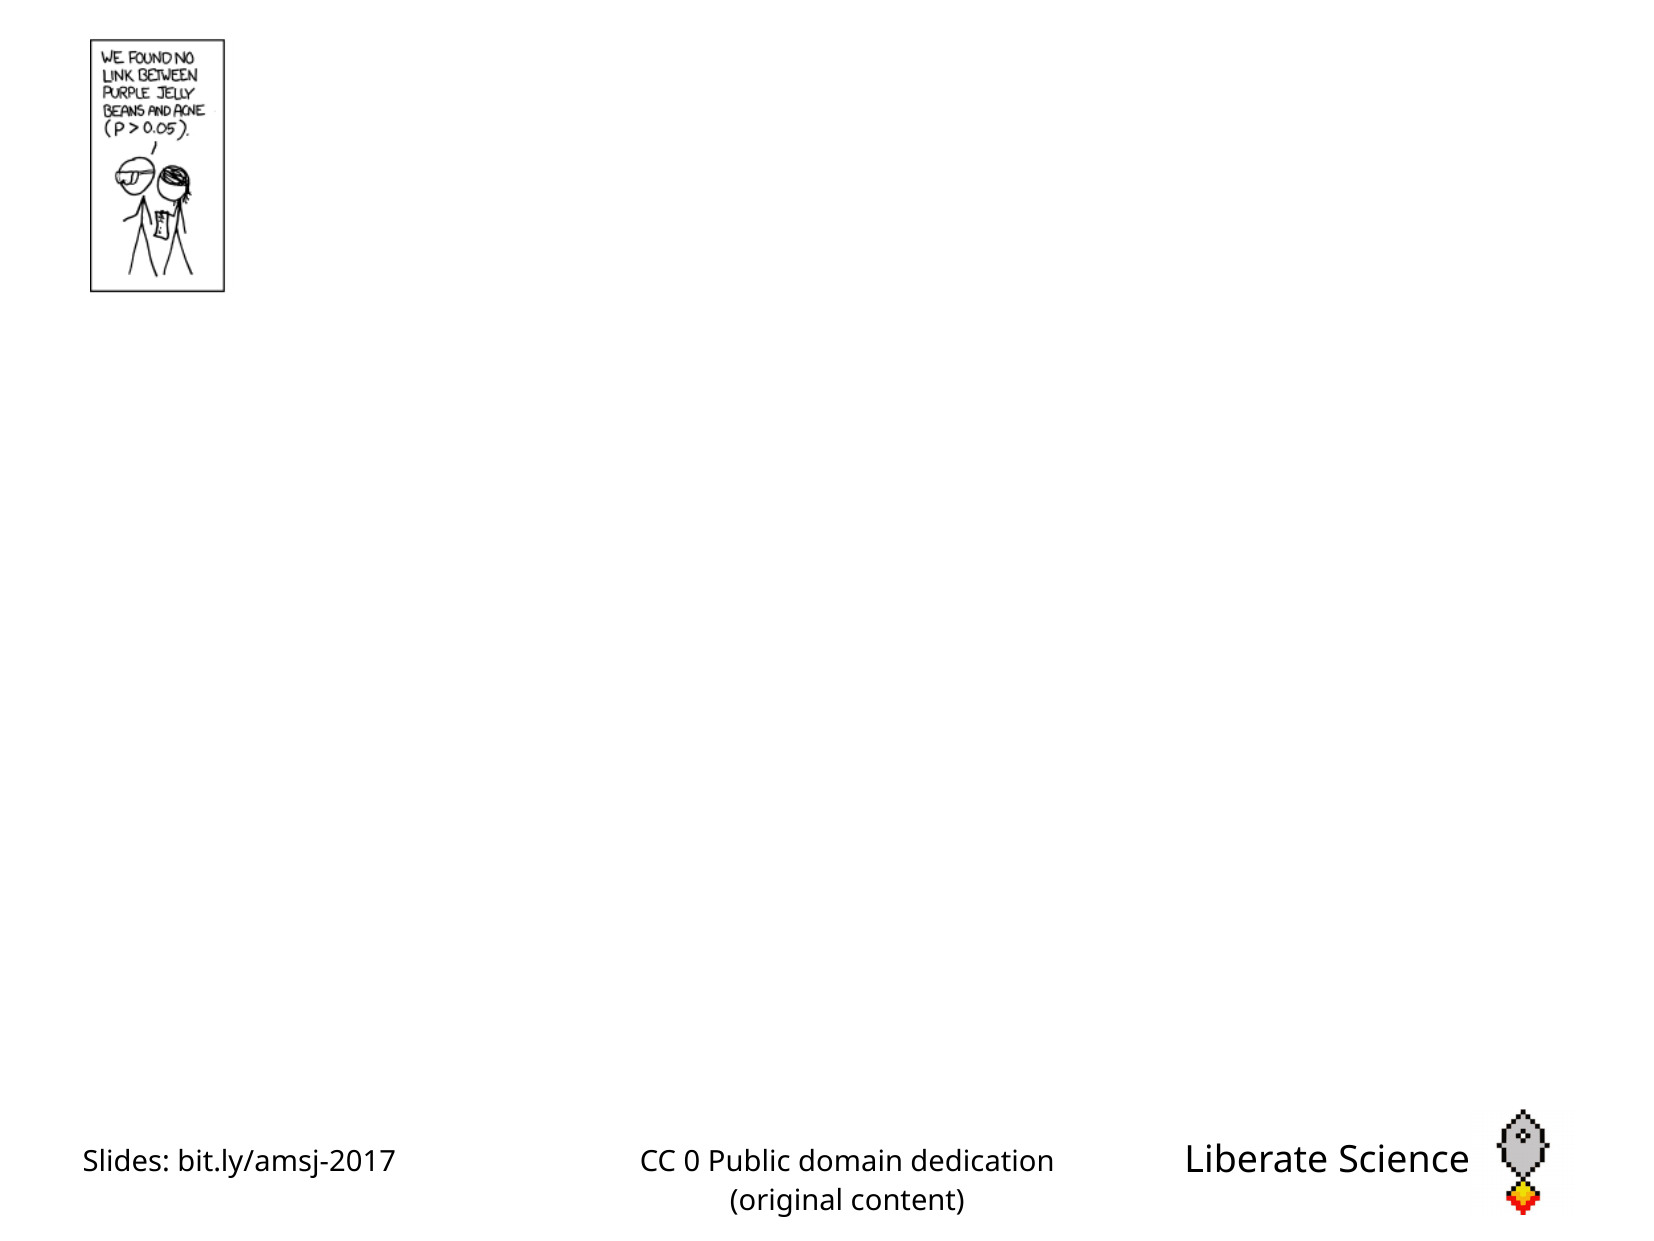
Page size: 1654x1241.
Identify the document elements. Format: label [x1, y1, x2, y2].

picture [90, 34, 234, 300]
text_box [60, 15, 946, 1096]
picture [1470, 1109, 1576, 1215]
